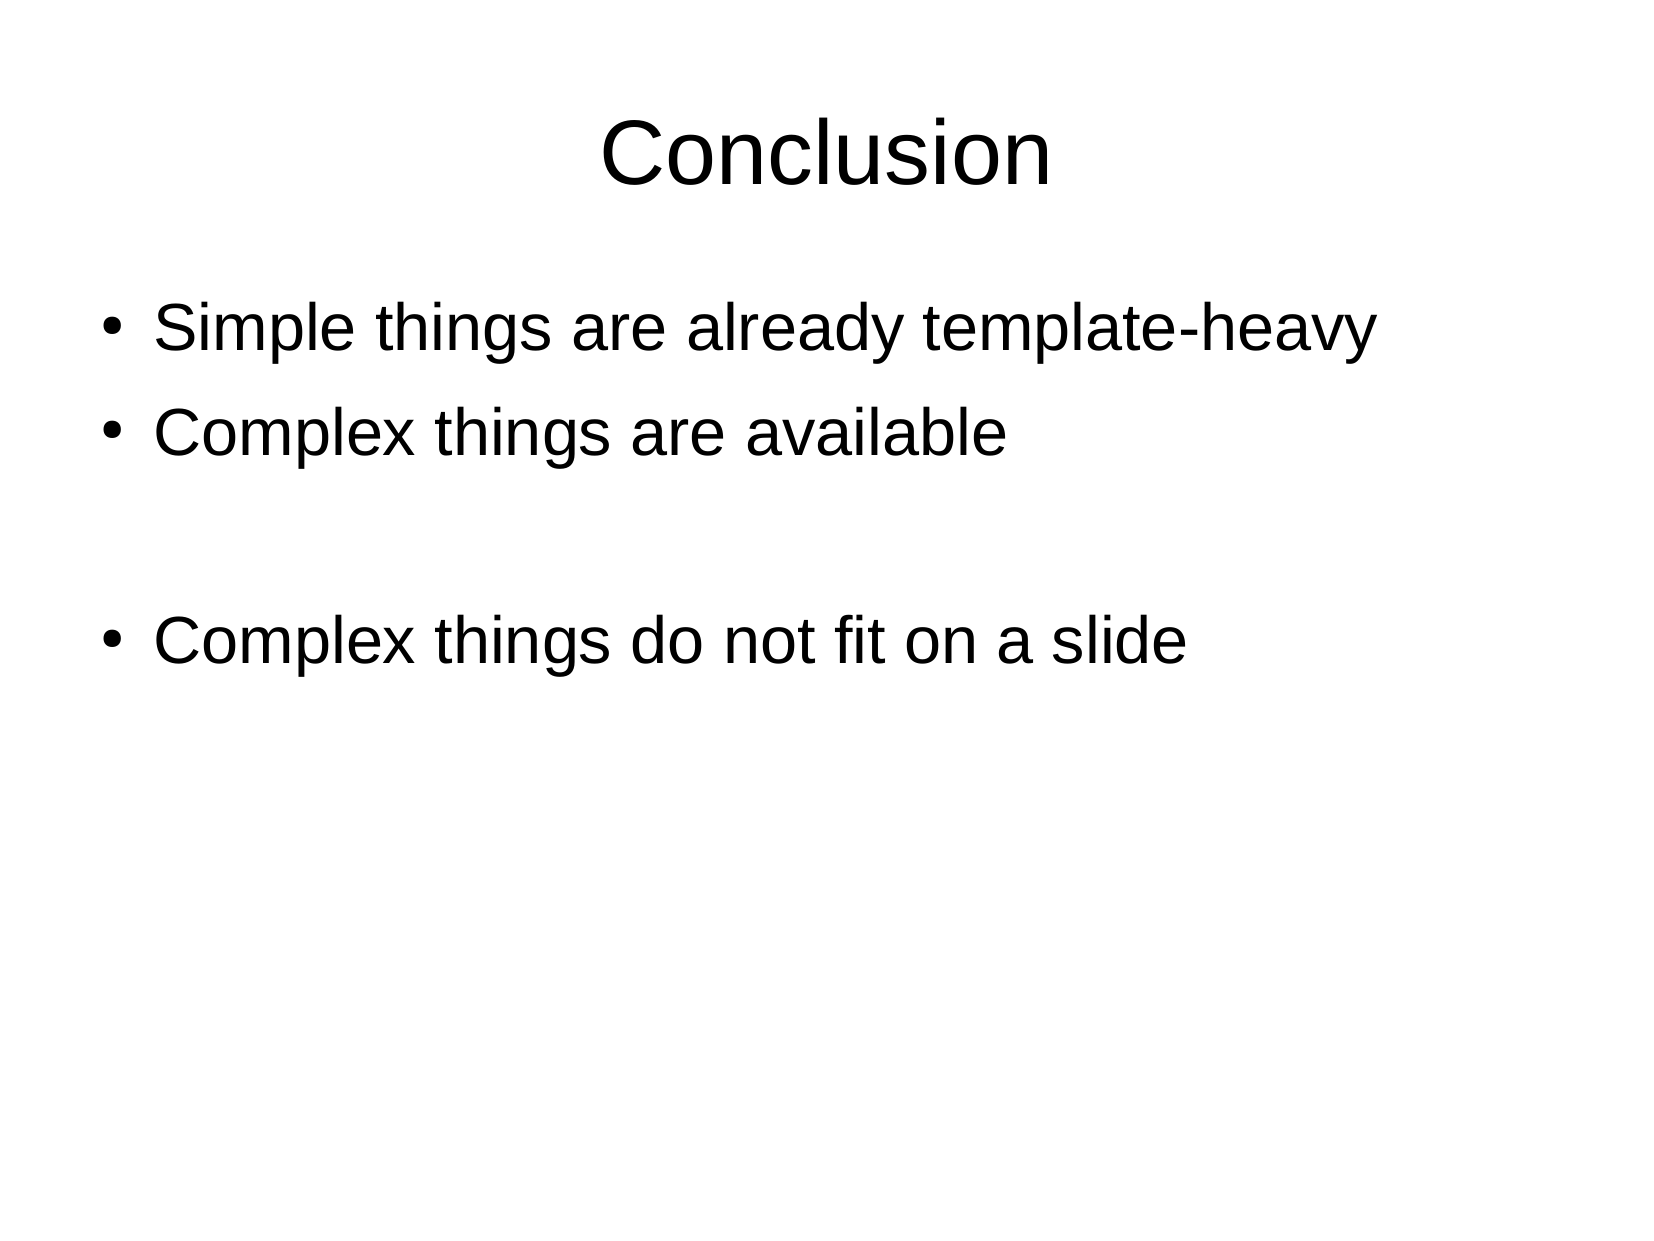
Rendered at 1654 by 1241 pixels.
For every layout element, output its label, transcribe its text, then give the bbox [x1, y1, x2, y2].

title Conclusion [82, 49, 1571, 257]
list Simple things are already template-heavy Complex things are available Complex things do not fit on a slide [82, 290, 1571, 1010]
